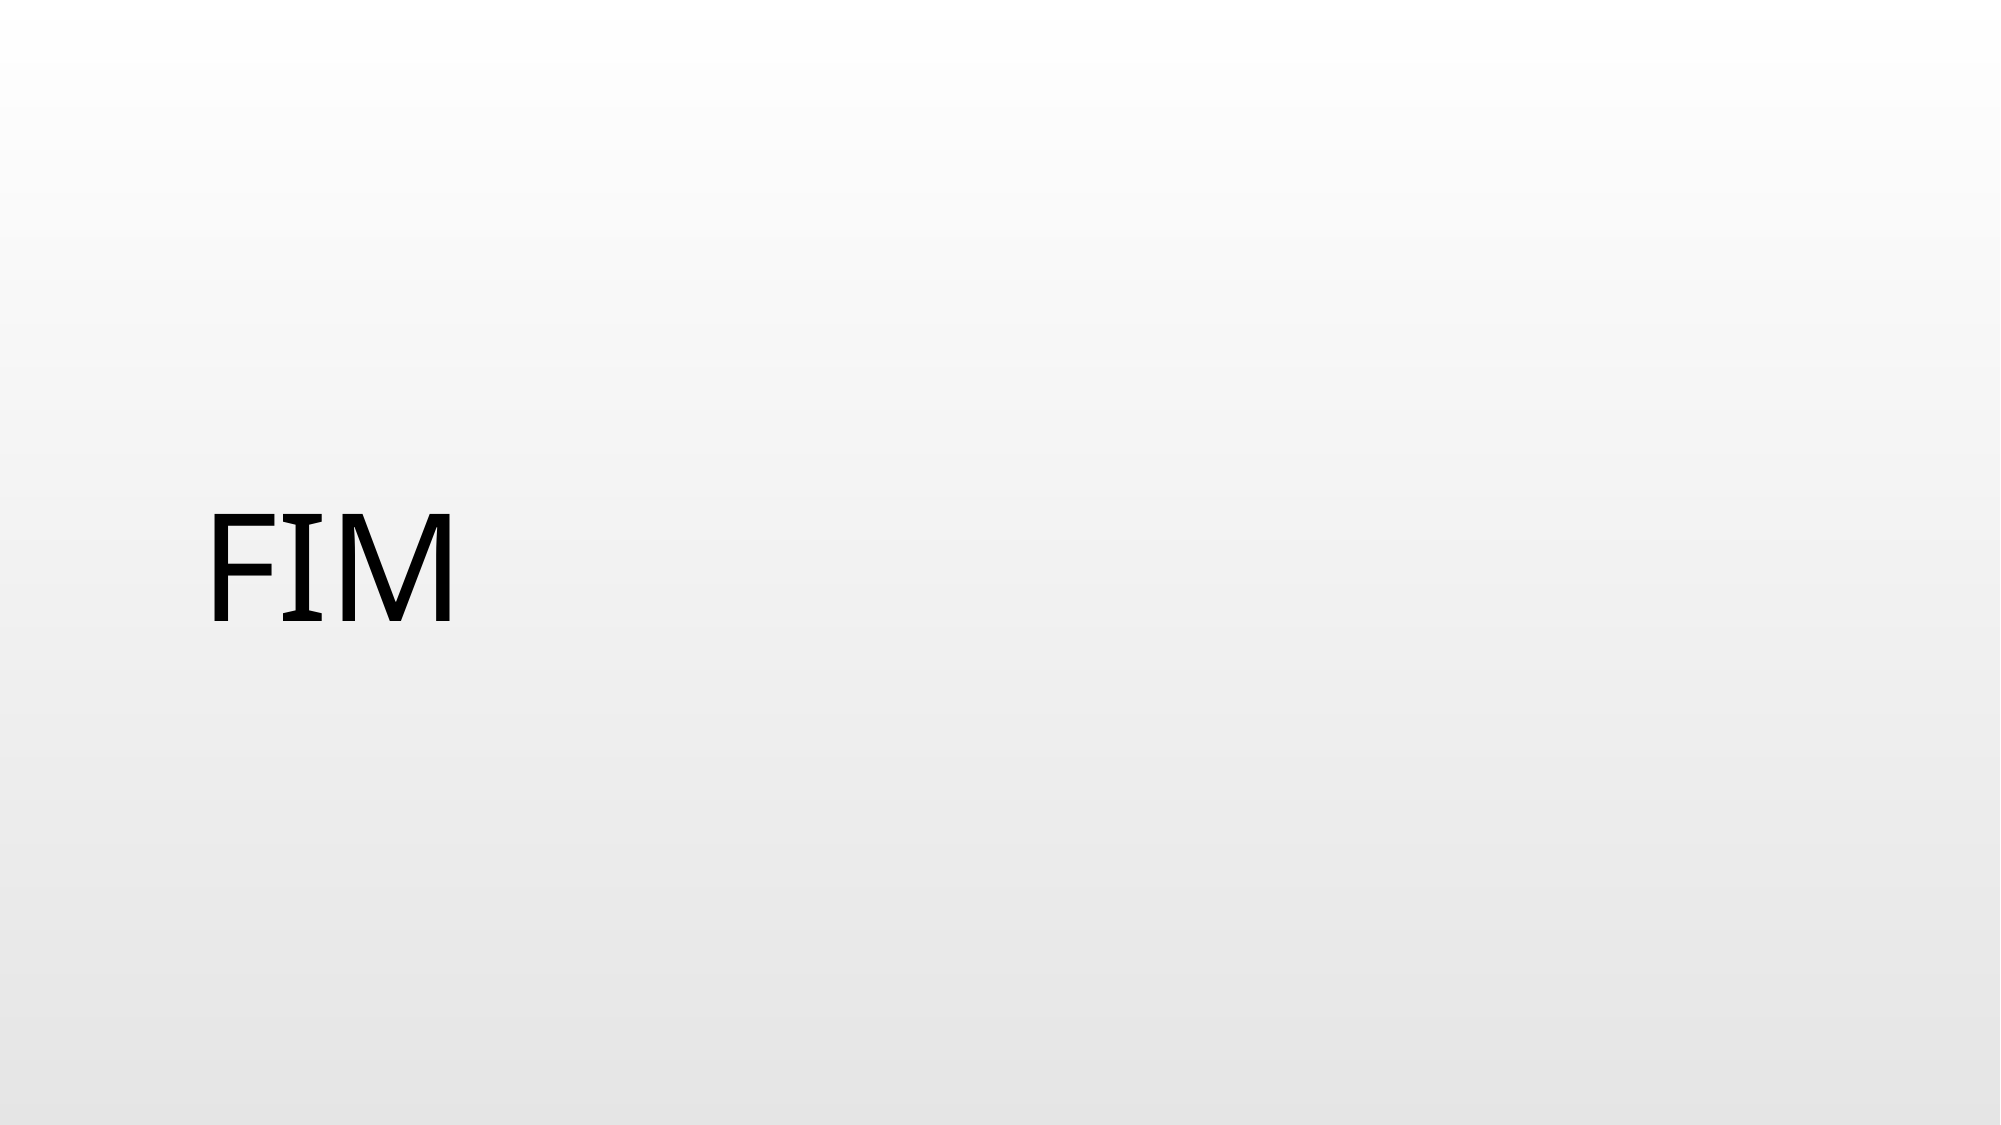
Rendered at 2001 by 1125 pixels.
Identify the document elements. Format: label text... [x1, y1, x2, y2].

text_box FIM [185, 464, 821, 661]
